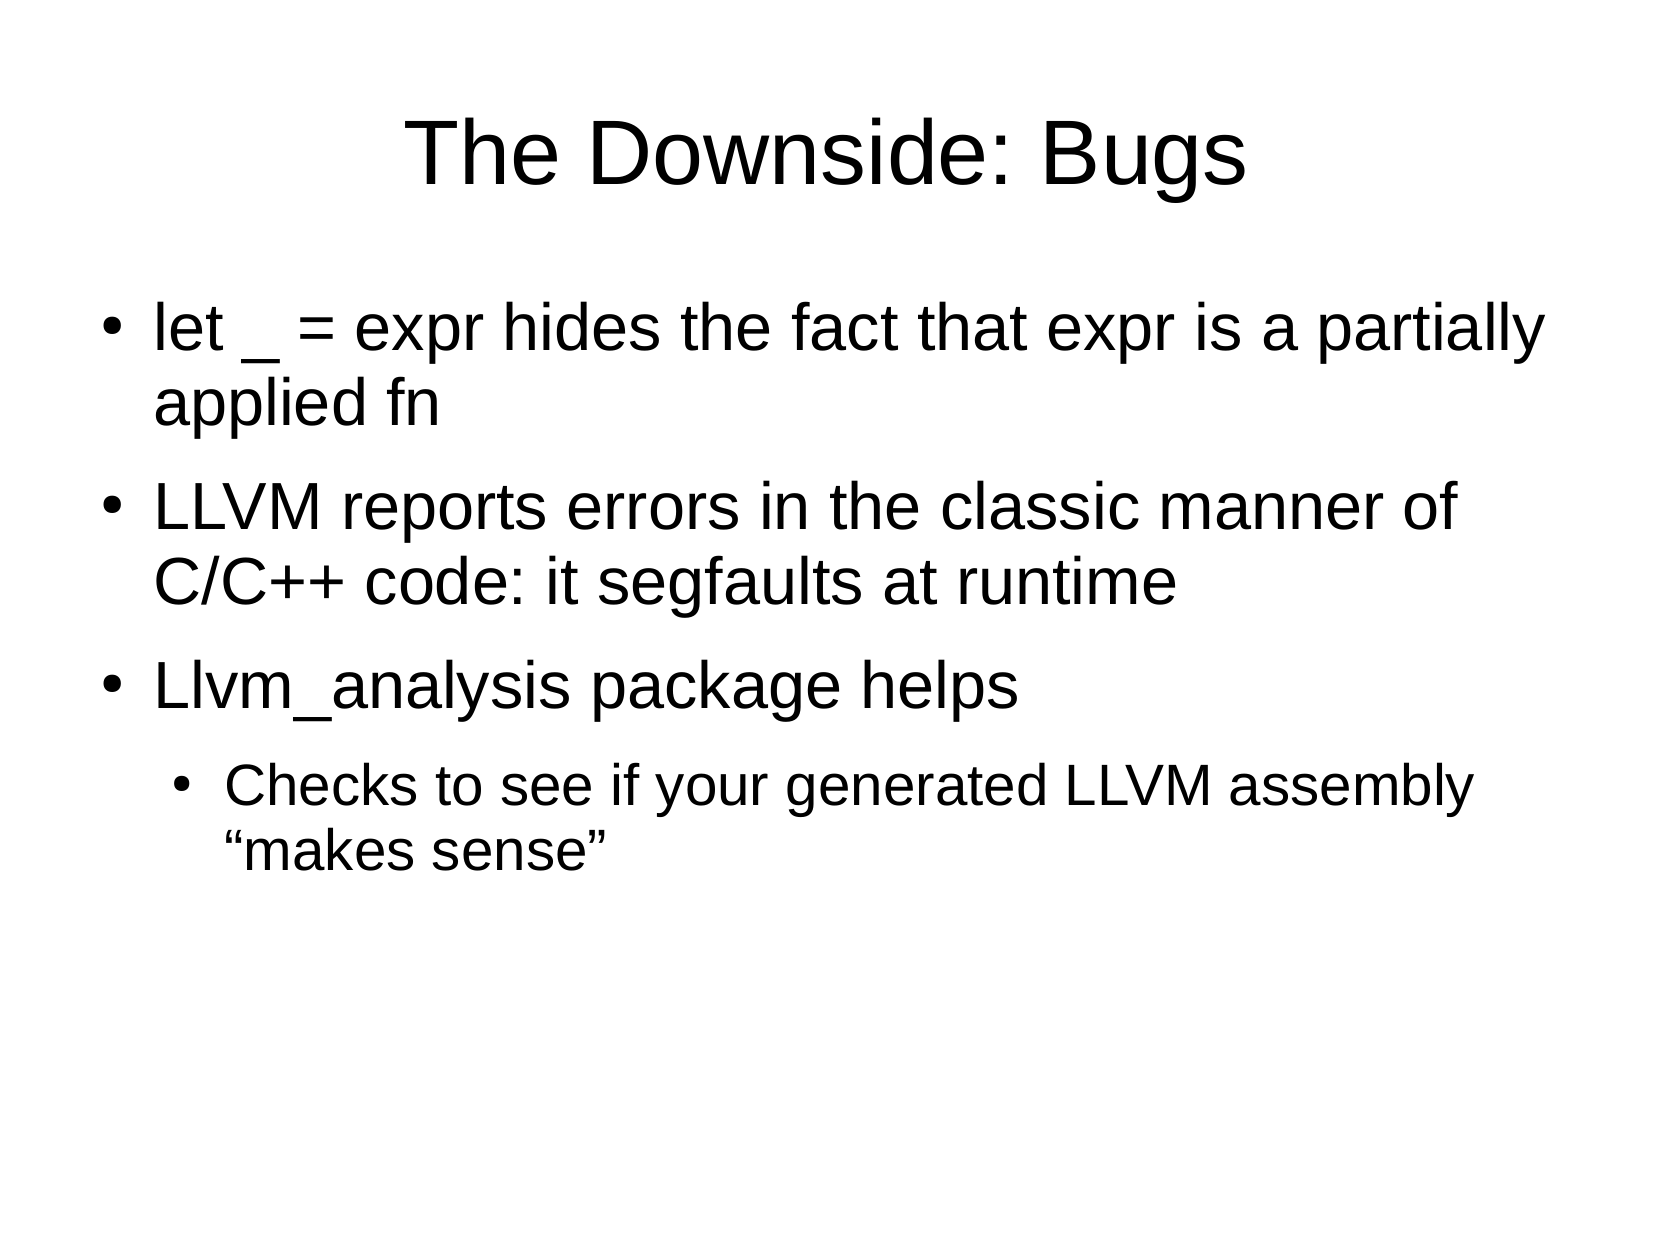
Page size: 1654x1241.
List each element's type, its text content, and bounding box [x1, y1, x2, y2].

list let _ = expr hides the fact that expr is a partially applied fn LLVM reports errors in the classic manner of C/C++ code: it segfaults at runtime Llvm_analysis package helps Checks to see if your generated LLVM assembly “makes sense” [82, 290, 1571, 1109]
title The Downside: Bugs [82, 49, 1571, 257]
